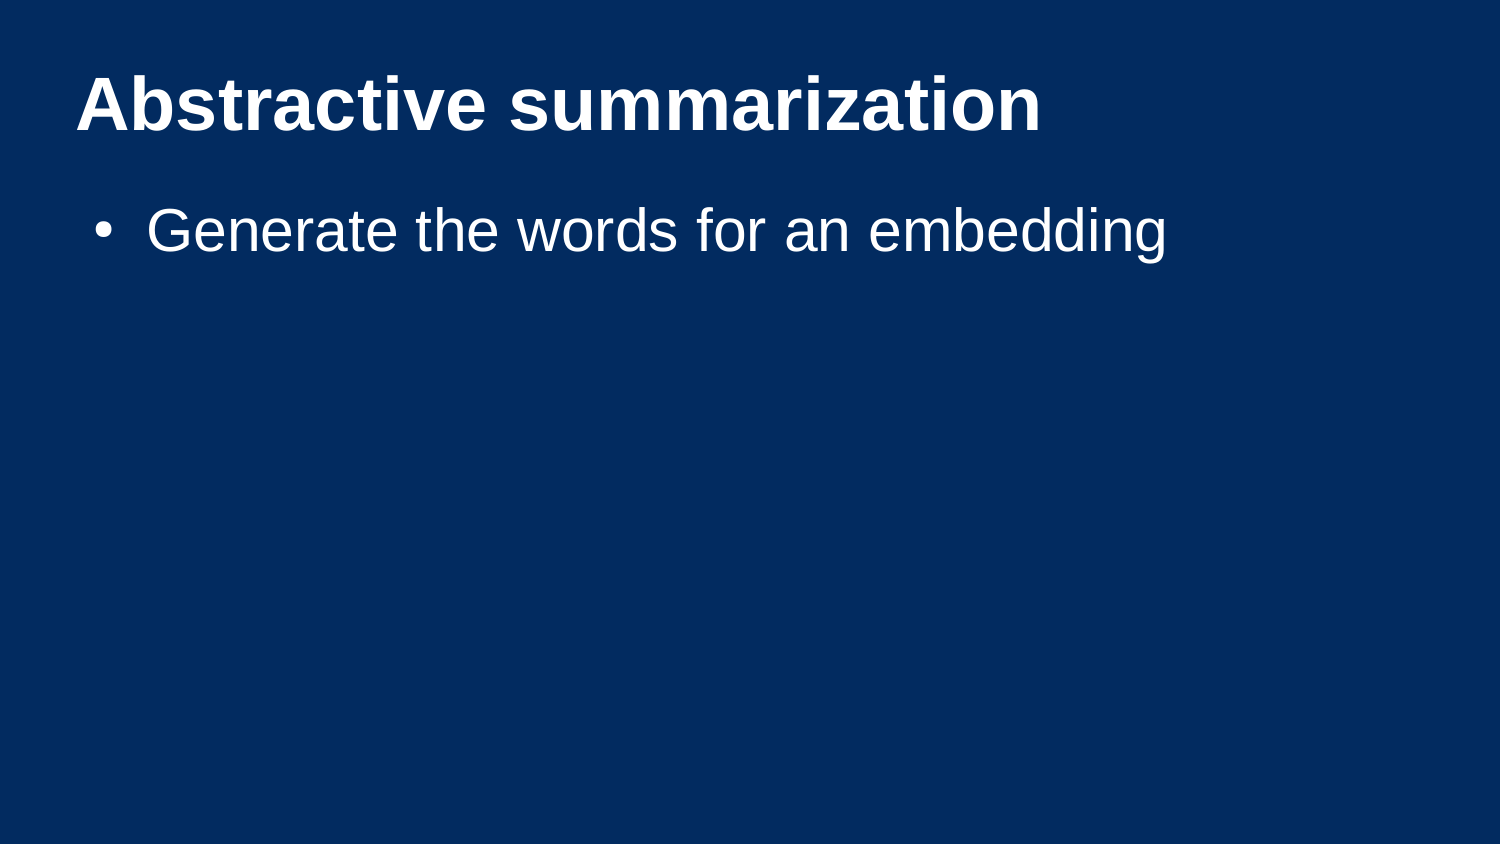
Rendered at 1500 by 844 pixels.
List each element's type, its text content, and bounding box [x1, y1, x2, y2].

list Generate the words for an embedding [75, 196, 1426, 796]
title Abstractive summarization [74, 33, 1425, 175]
